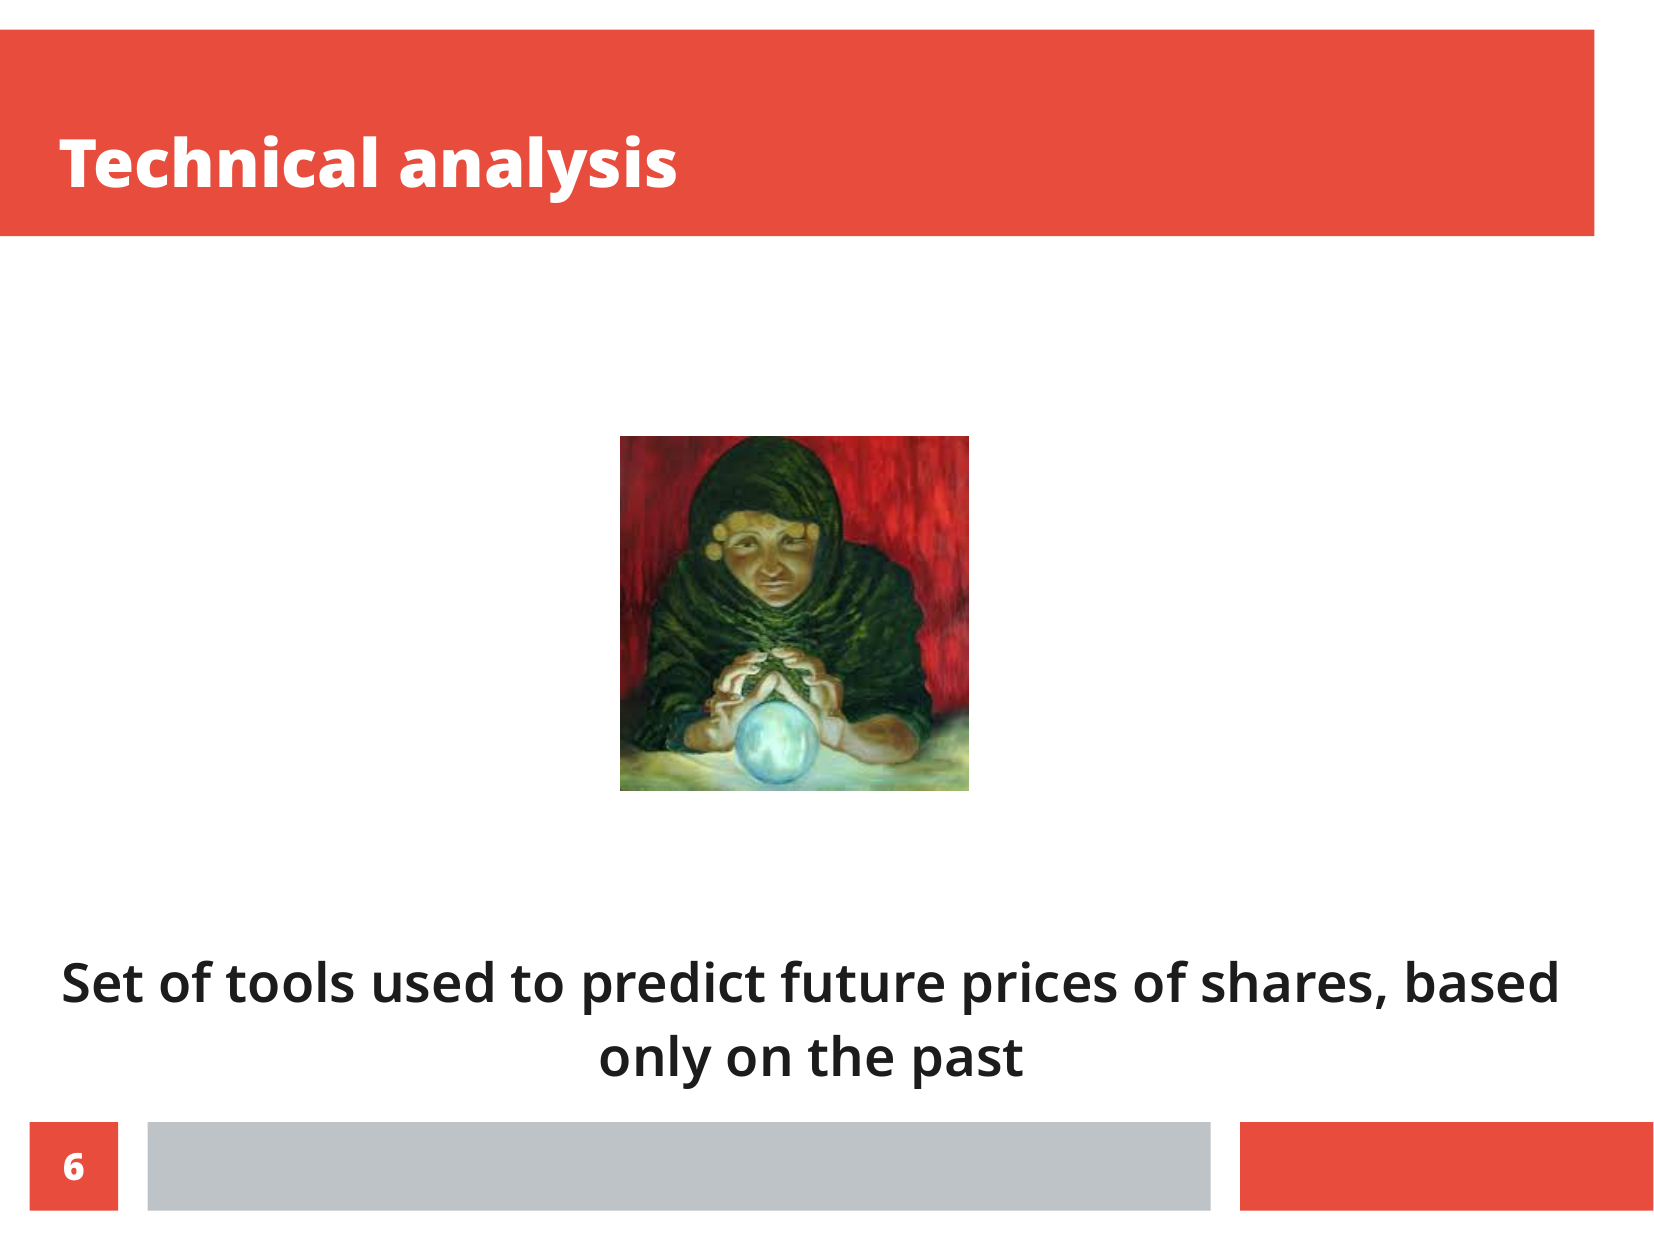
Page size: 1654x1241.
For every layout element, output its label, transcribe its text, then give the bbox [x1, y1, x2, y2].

title Technical analysis [59, 59, 1595, 207]
list Set of tools used to predict future prices of shares, based only on the past [59, 324, 1565, 1093]
picture [620, 436, 969, 791]
